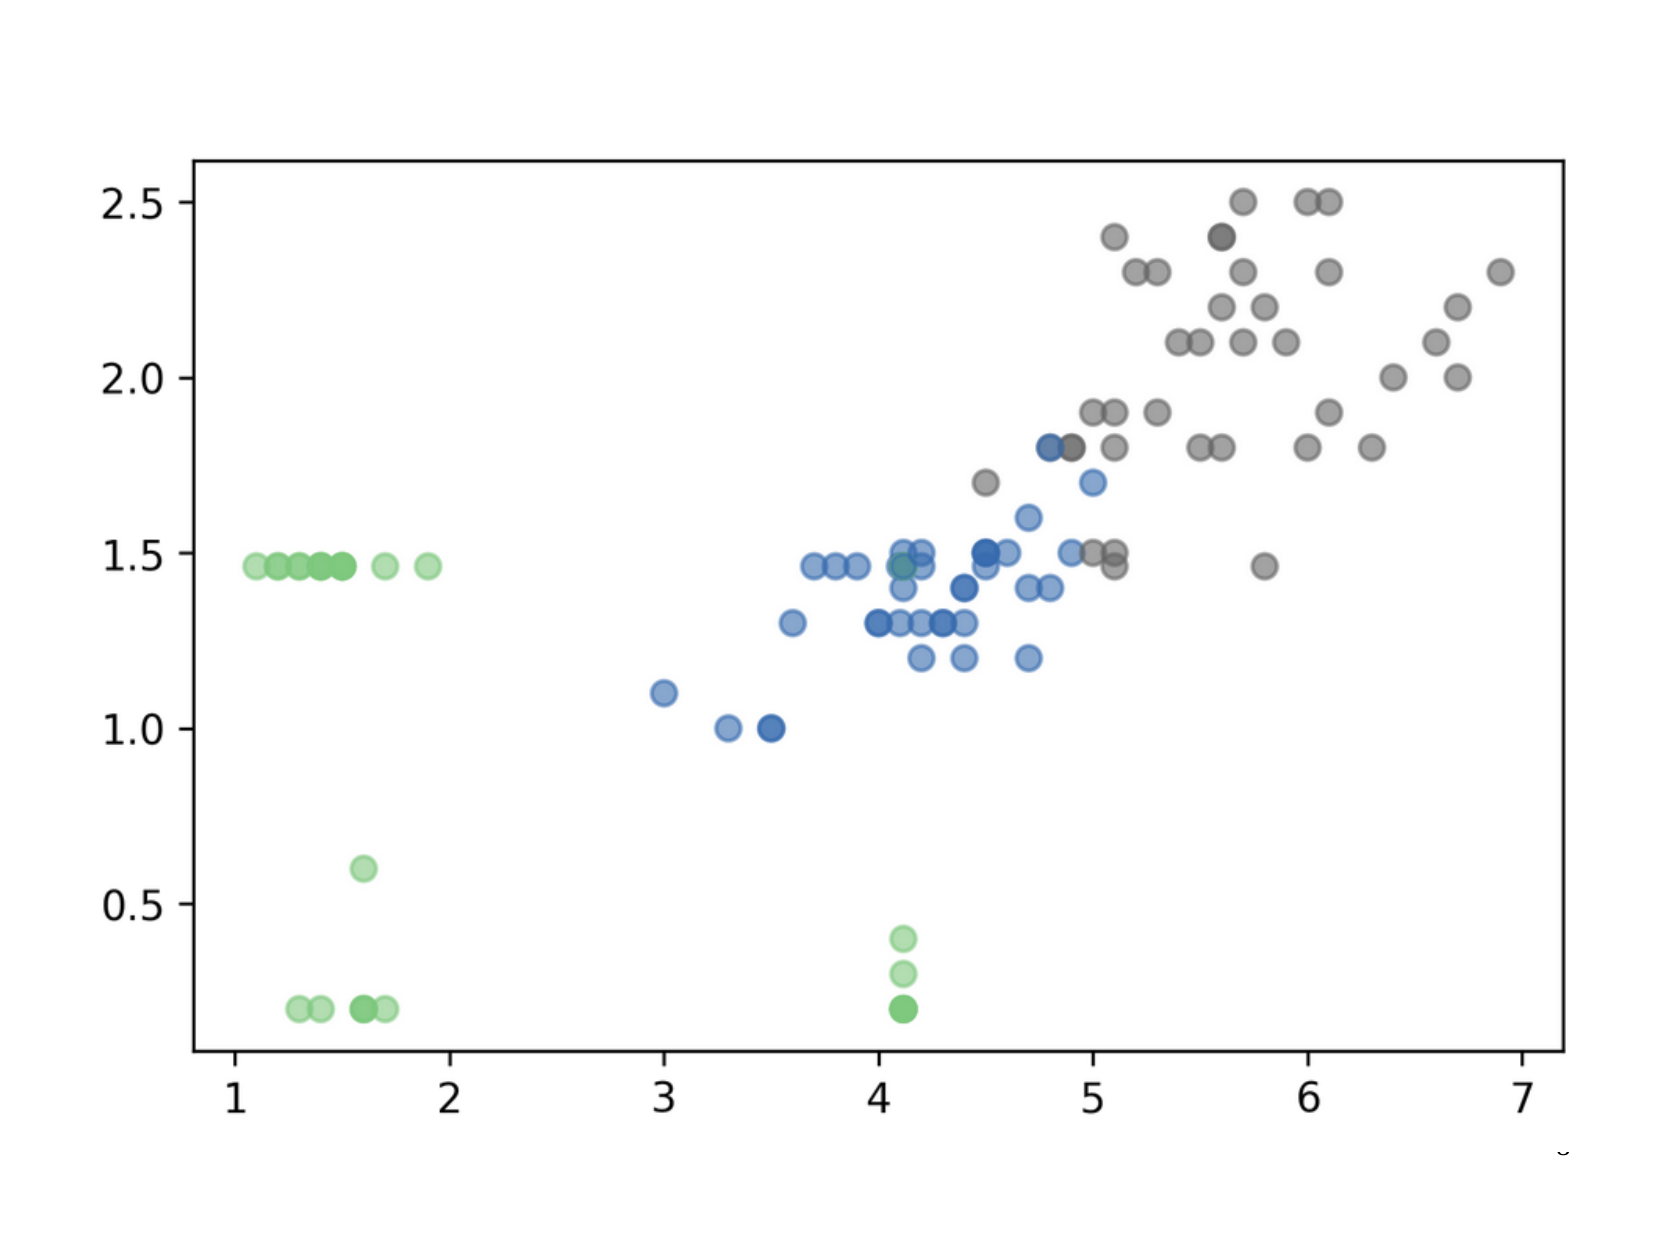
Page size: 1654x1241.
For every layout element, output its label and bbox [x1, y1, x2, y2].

picture [85, 119, 1591, 1152]
